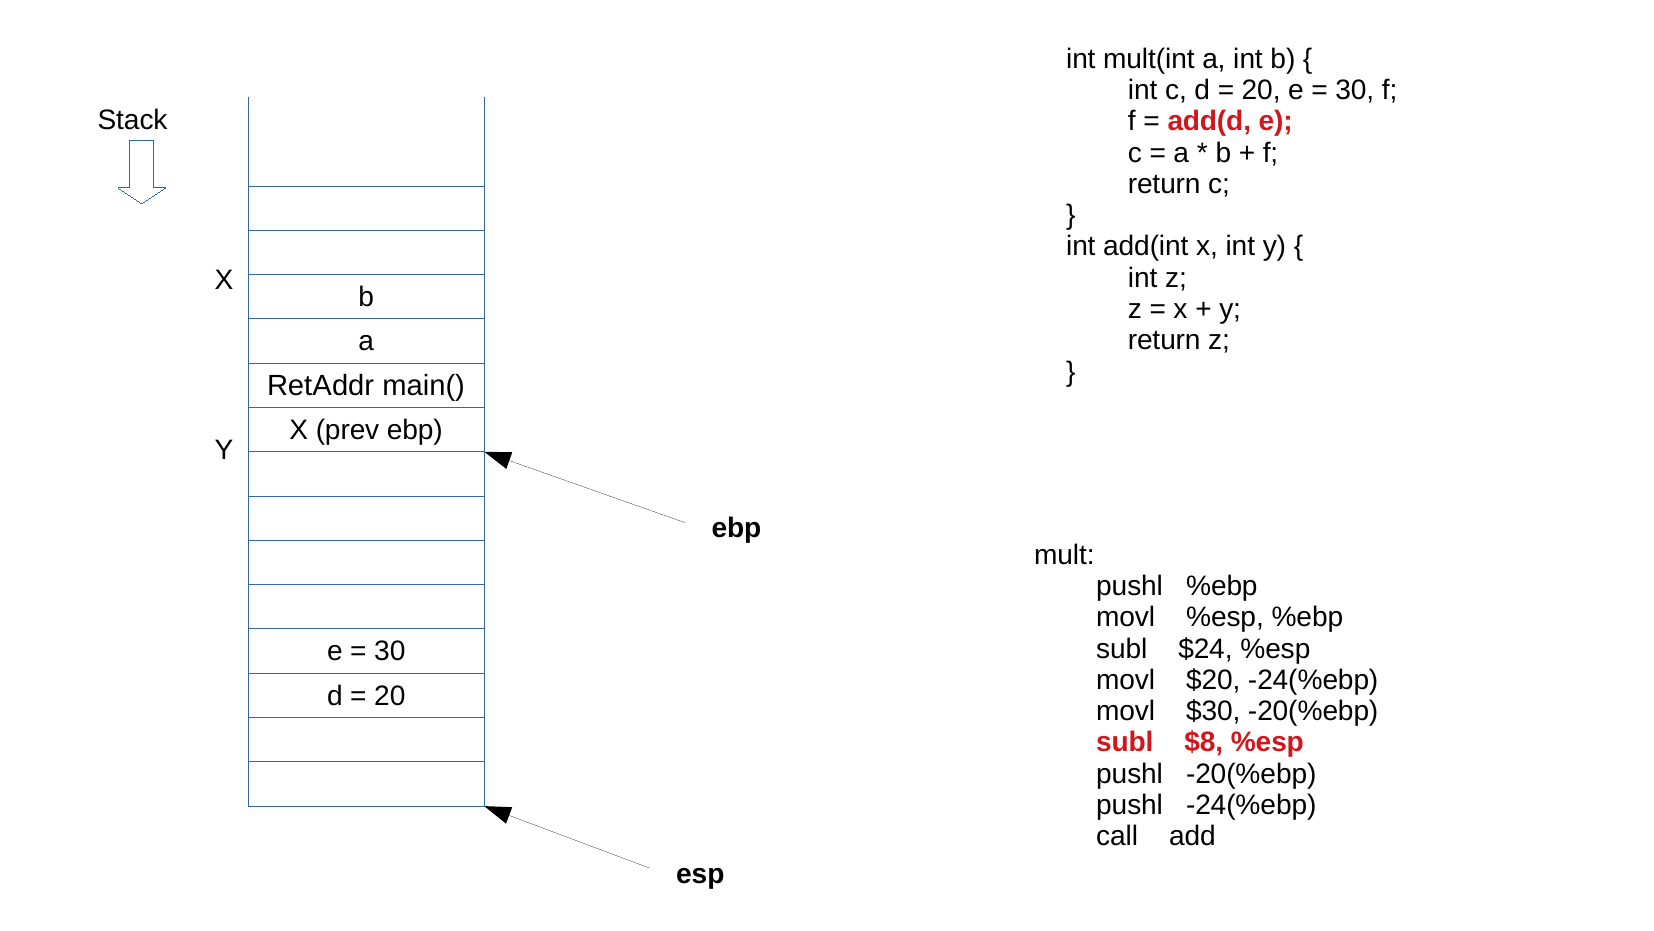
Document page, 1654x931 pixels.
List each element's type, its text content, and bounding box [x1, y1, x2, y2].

text_box esp [661, 850, 792, 897]
text_box mult: pushl %ebp movl %esp, %ebp subl $24, %esp movl $20, -24(%ebp) movl $30, -20(%ebp) subl $8, %esp pushl -20(%ebp) pushl -24(%ebp) call add [1019, 531, 1512, 860]
text_box X [141, 256, 249, 304]
text_box X (prev ebp) [248, 407, 485, 451]
text_box e = 30 [248, 629, 485, 673]
text_box a [248, 318, 485, 363]
text_box Y [141, 426, 249, 473]
text_box ebp [696, 504, 827, 552]
text_box d = 20 [248, 673, 485, 718]
text_box b [248, 274, 485, 318]
text_box Stack [82, 97, 213, 144]
text_box RetAddr main() [248, 363, 485, 407]
text_box int mult(int a, int b) { int c, d = 20, e = 30, f; f = add(d, e); c = a * b + f; return c; } int add(int x, int y) { int z; z = x + y; return z; } [1051, 35, 1529, 395]
